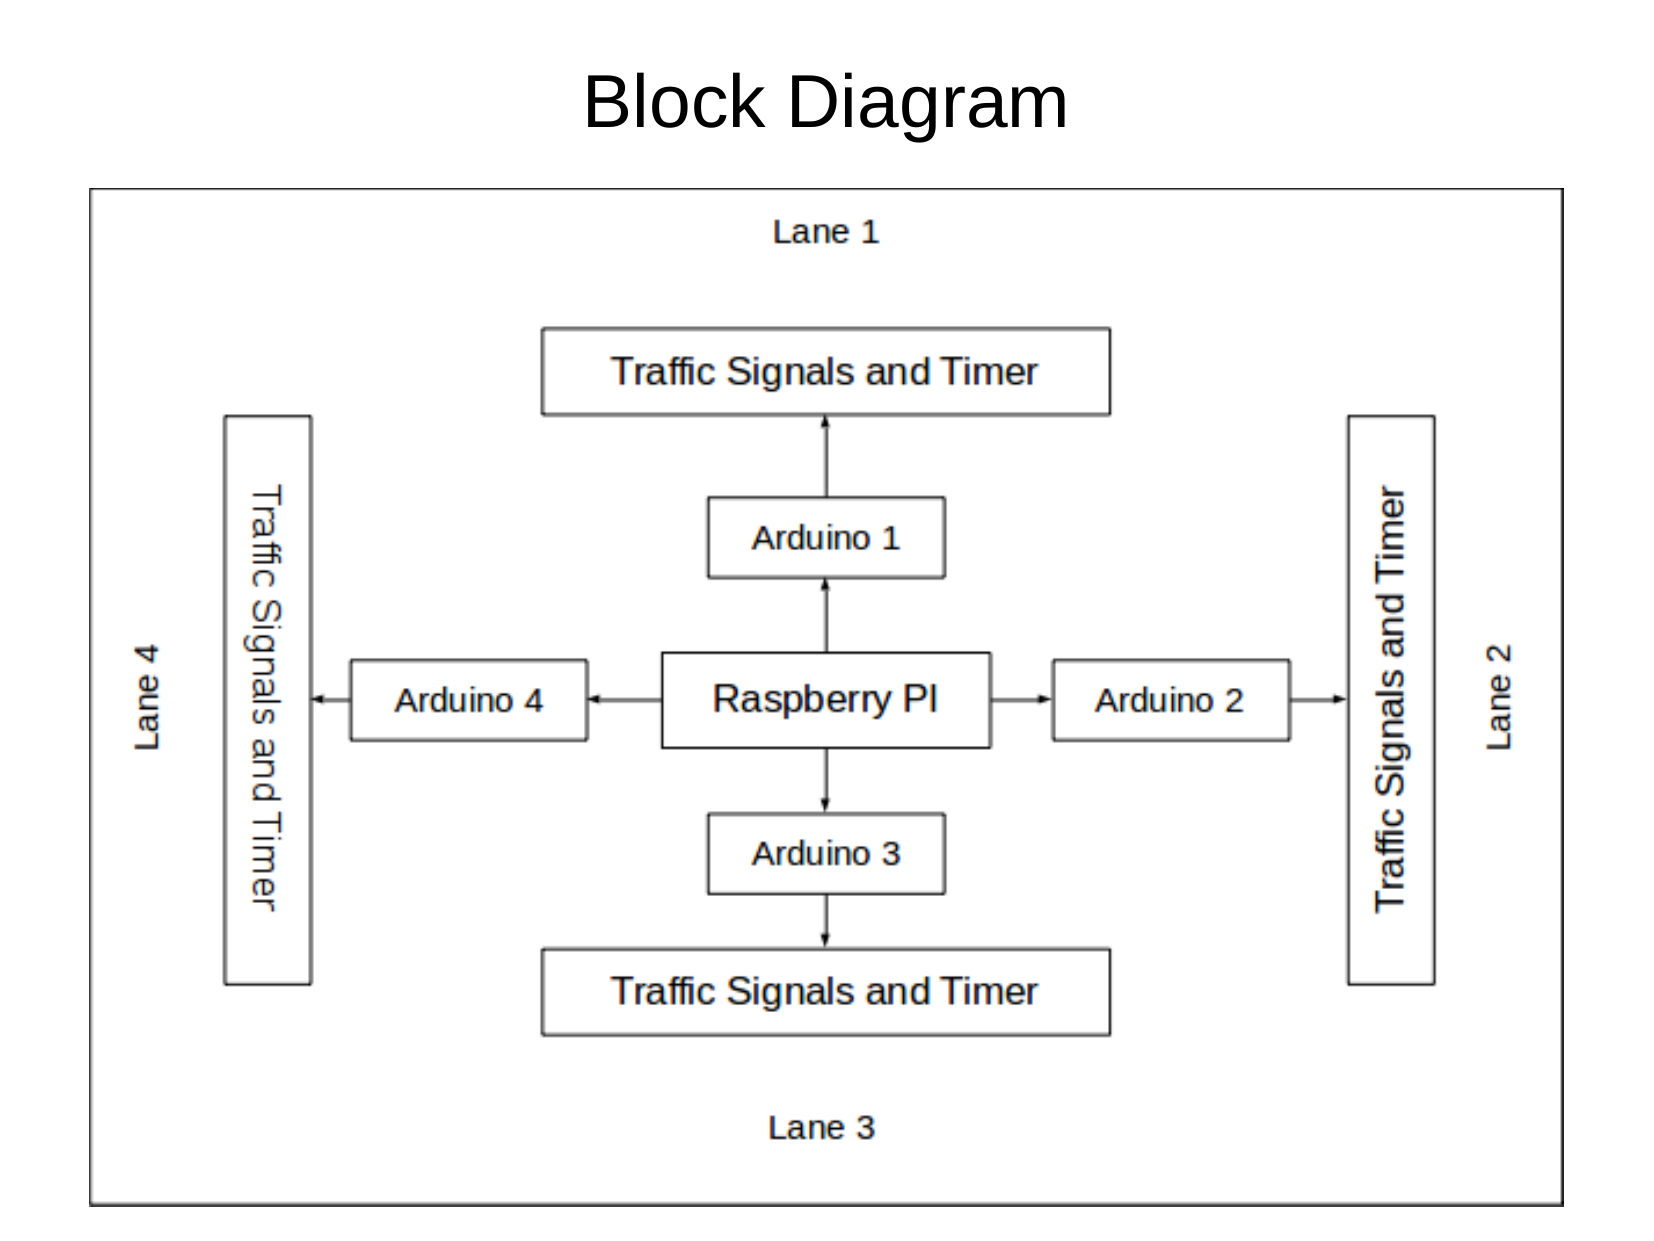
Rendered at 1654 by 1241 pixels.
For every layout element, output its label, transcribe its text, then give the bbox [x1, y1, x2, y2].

picture [89, 188, 1564, 1207]
title Block Diagram [82, 49, 1571, 154]
